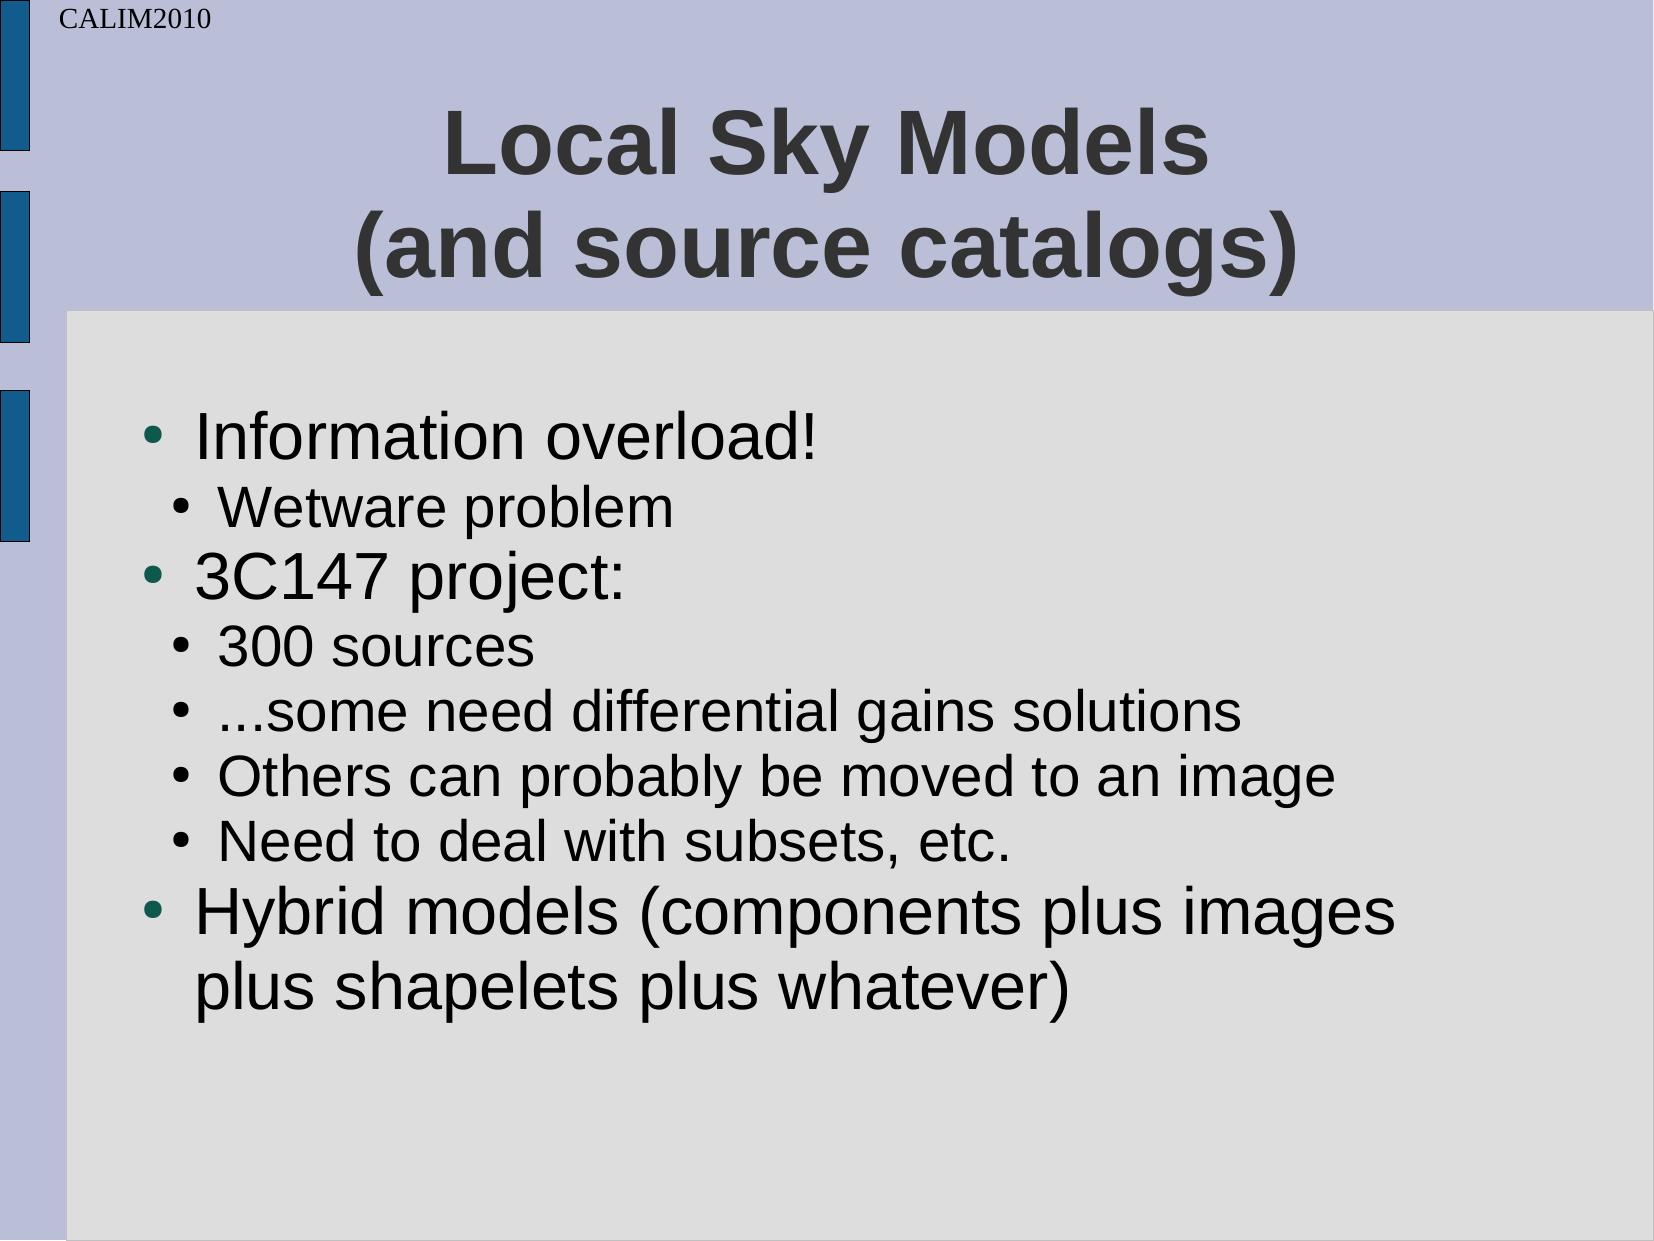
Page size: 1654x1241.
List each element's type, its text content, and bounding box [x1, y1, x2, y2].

title Local Sky Models (and source catalogs) [121, 91, 1534, 299]
list Information overload! Wetware problem 3C147 project: 300 sources ...some need differential gains solutions Others can probably be moved to an image Need to deal with subsets, etc. Hybrid models (components plus images plus shapelets plus whatever) [123, 324, 1536, 1211]
